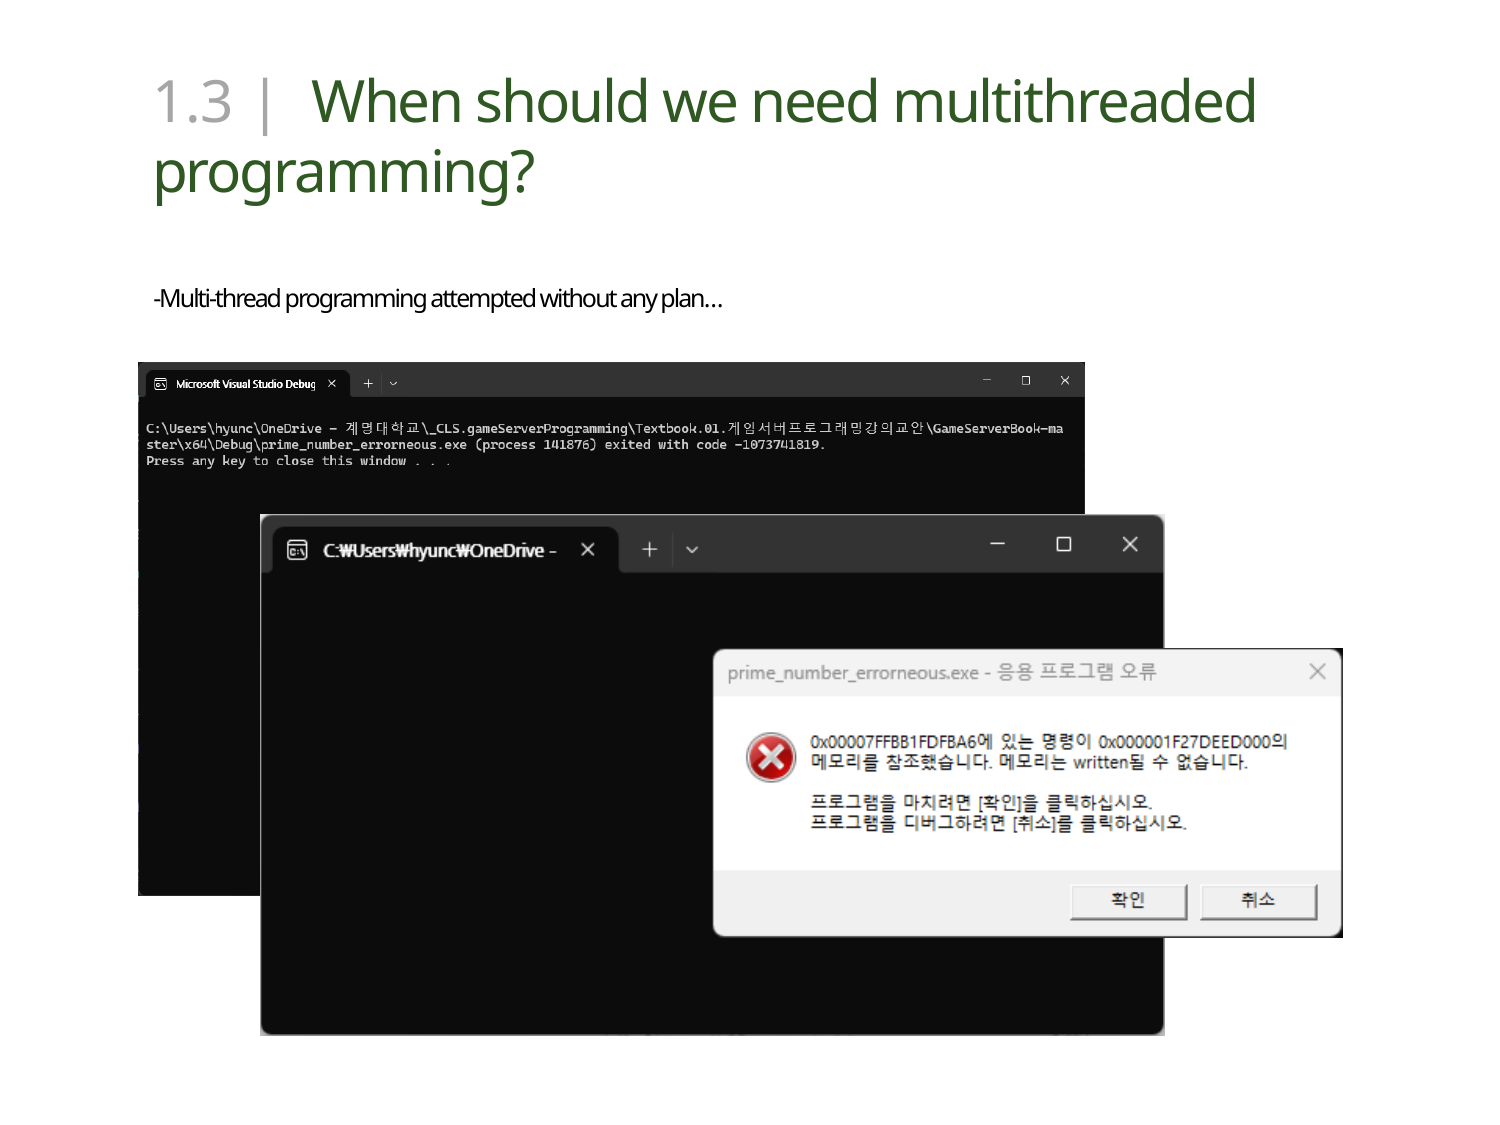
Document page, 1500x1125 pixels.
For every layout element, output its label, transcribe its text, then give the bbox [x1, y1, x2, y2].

text_box 1.3 | When should we need multithreaded programming? [137, 55, 1420, 213]
picture [138, 362, 1343, 1036]
text_box -Multi-thread programming attempted without any plan… [138, 275, 1421, 321]
